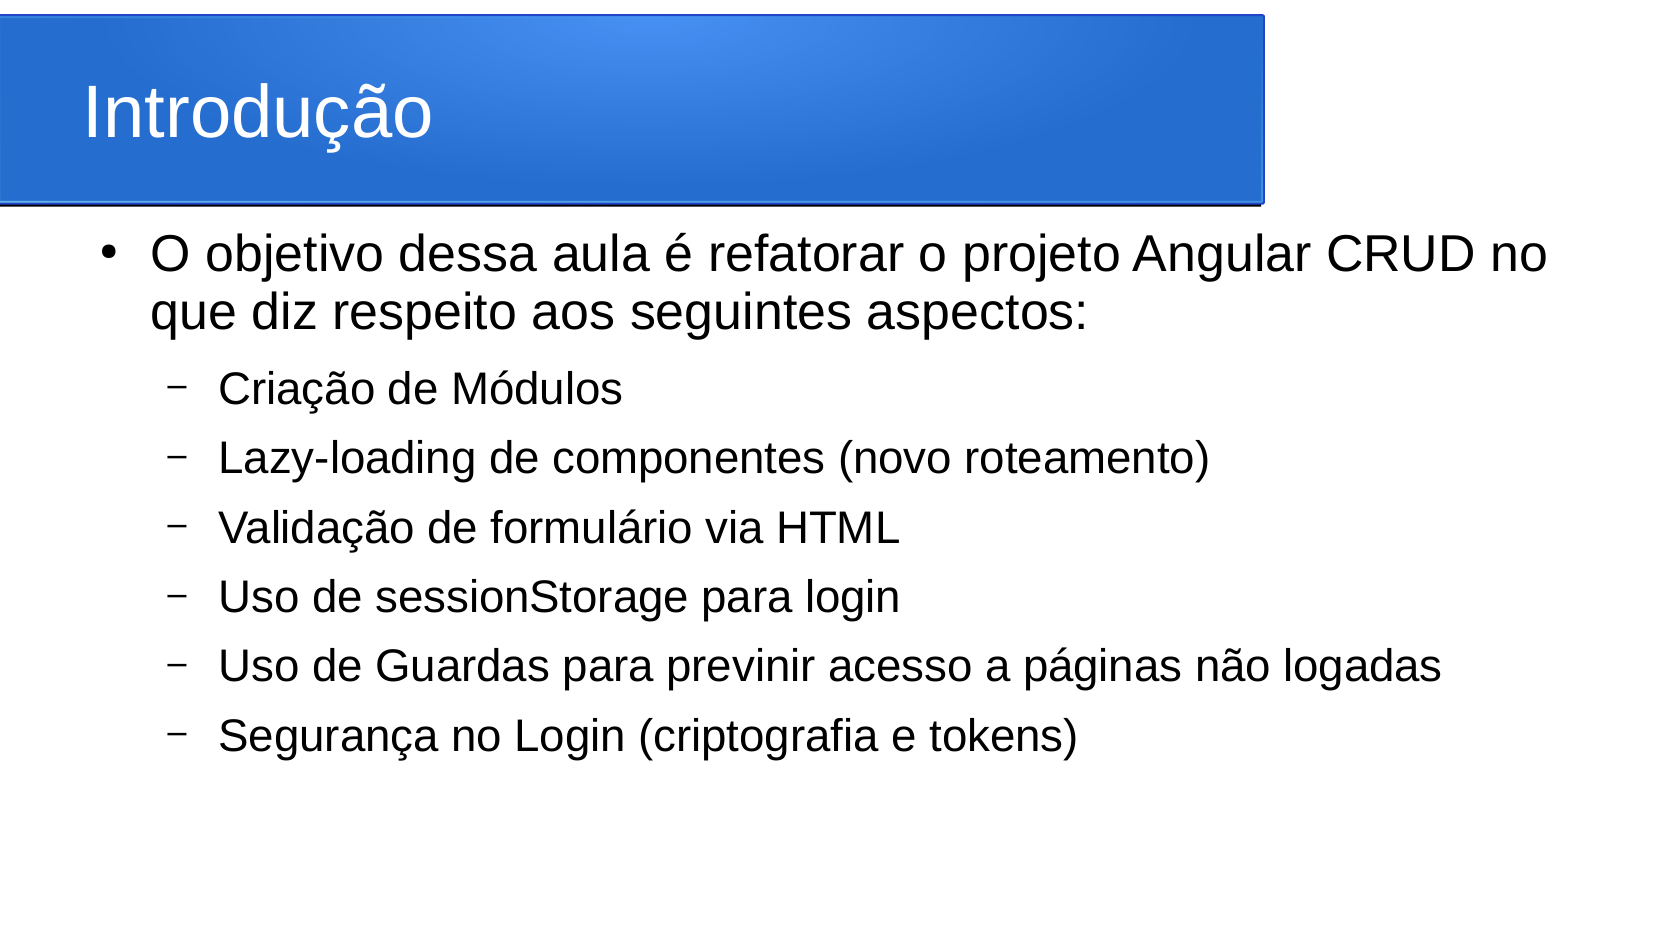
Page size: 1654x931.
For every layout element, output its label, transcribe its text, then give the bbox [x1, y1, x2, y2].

list O objetivo dessa aula é refatorar o projeto Angular CRUD no que diz respeito aos seguintes aspectos: Criação de Módulos Lazy-loading de componentes (novo roteamento) Validação de formulário via HTML Uso de sessionStorage para login Uso de Guardas para previnir acesso a páginas não logadas Segurança no Login (criptografia e tokens) [82, 224, 1571, 764]
title Introdução [82, 35, 1235, 189]
